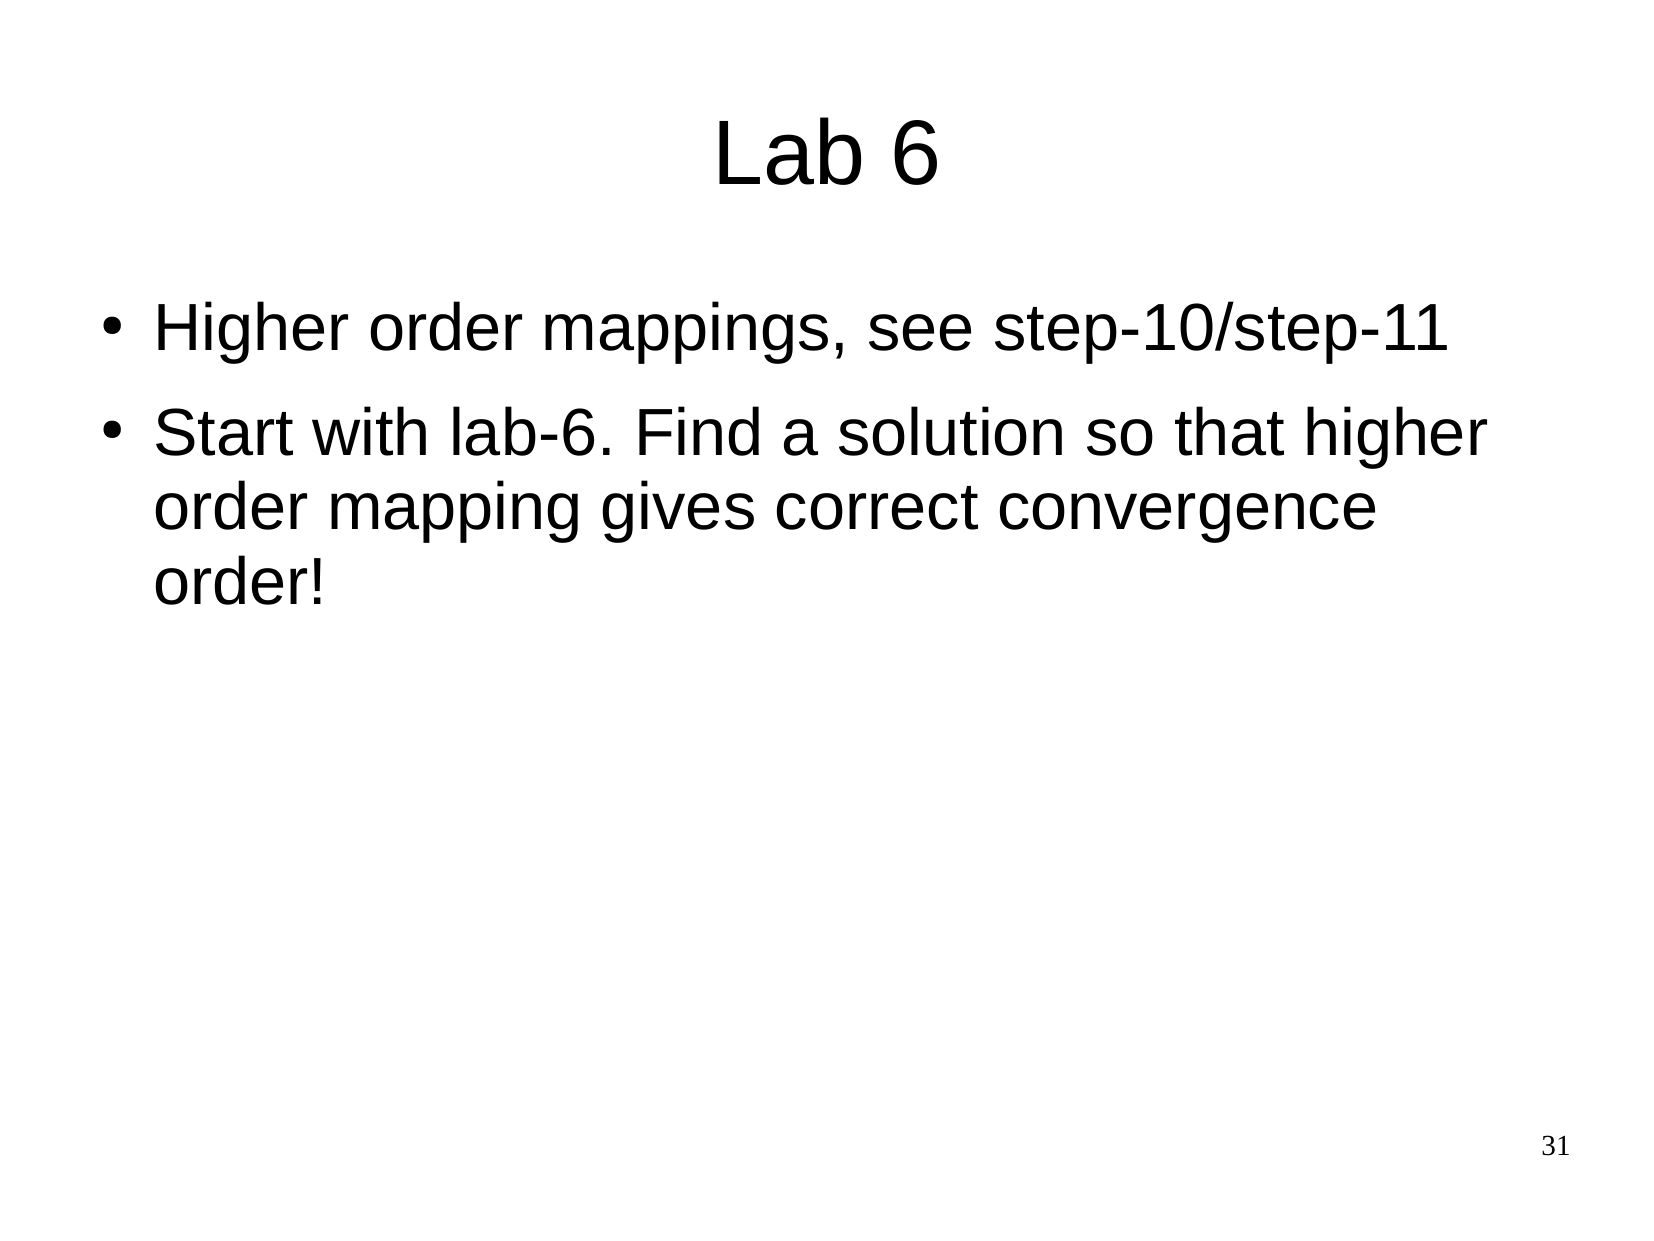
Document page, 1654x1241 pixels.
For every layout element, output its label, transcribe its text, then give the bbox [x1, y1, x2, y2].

list Higher order mappings, see step-10/step-11 Start with lab-6. Find a solution so that higher order mapping gives correct convergence order! [82, 290, 1538, 1010]
title Lab 6 [82, 49, 1571, 257]
